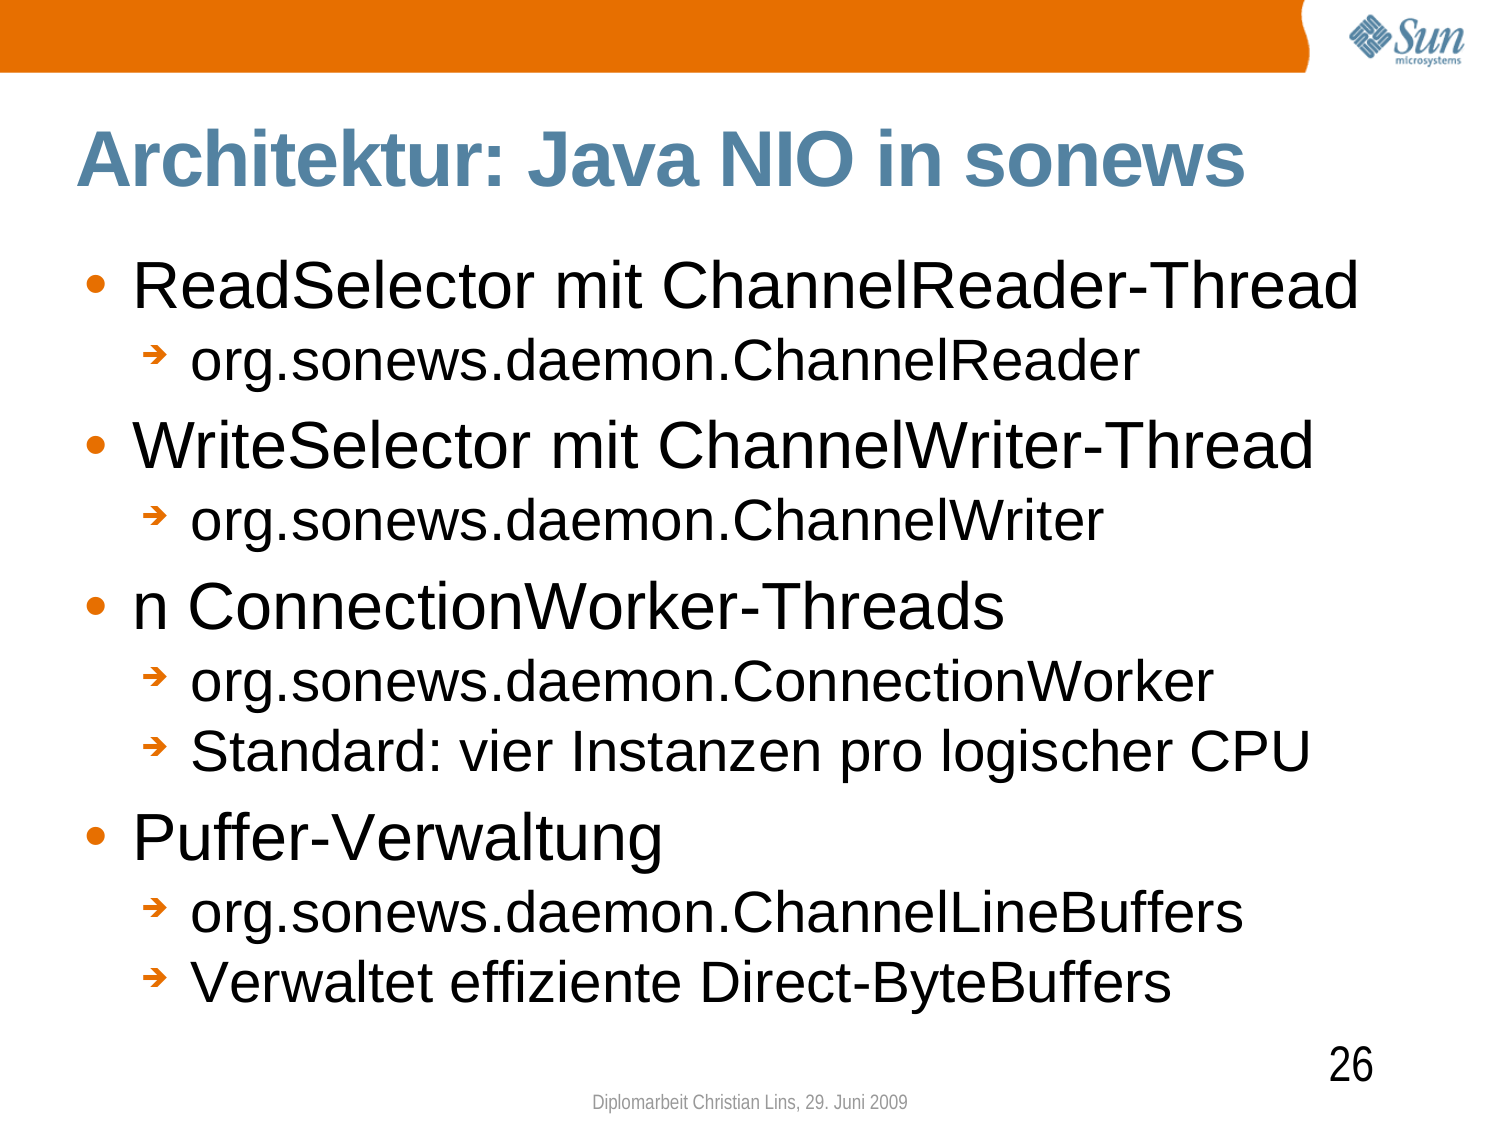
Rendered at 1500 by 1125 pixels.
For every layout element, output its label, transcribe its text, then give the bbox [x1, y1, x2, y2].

picture [0, 0, 1500, 75]
title Architektur: Java NIO in sonews [75, 122, 1438, 228]
list ReadSelector mit ChannelReader-Thread org.sonews.daemon.ChannelReader WriteSelector mit ChannelWriter-Thread org.sonews.daemon.ChannelWriter n ConnectionWorker-Threads org.sonews.daemon.ConnectionWorker Standard: vier Instanzen pro logischer CPU Puffer-Verwaltung org.sonews.daemon.ChannelLineBuffers Verwaltet effiziente Direct-ByteBuffers [64, 257, 1402, 1025]
